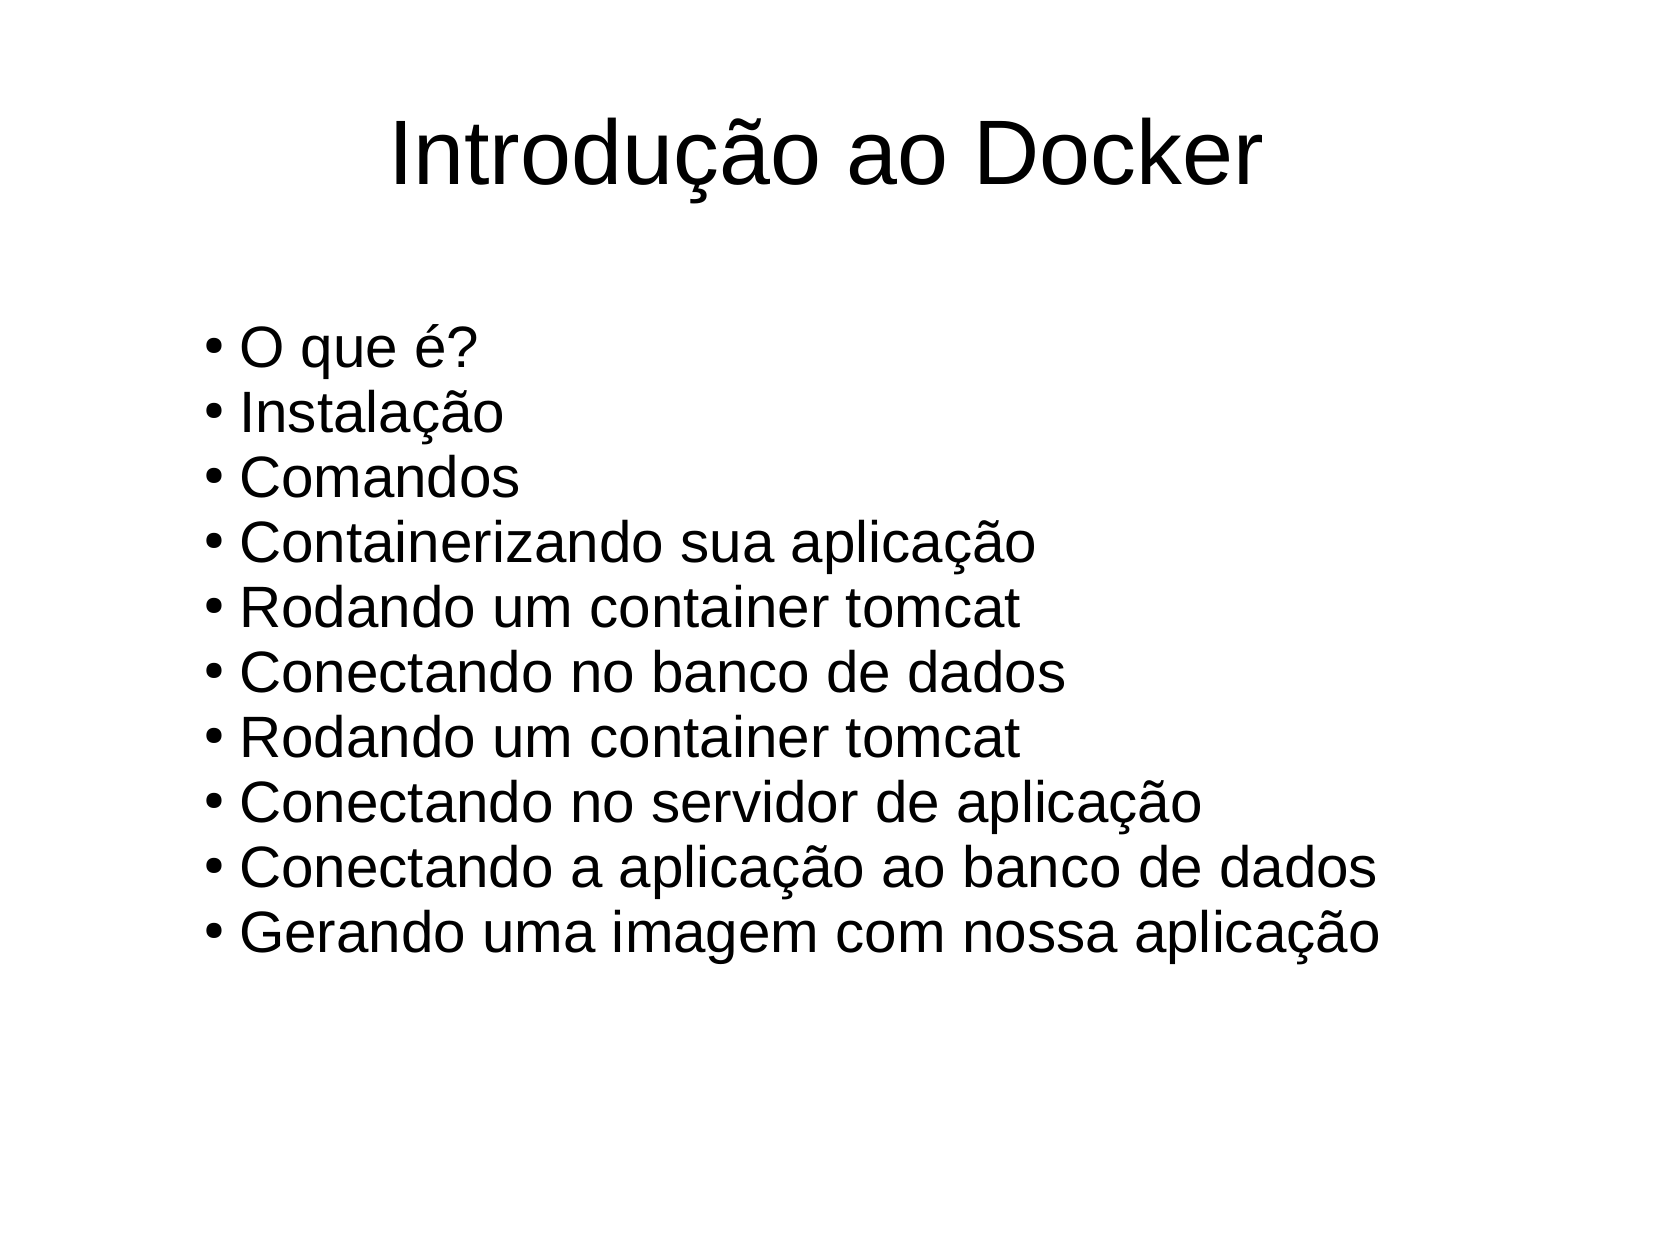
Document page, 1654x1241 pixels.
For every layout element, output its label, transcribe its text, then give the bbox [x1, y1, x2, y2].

text_box O que é? Instalação Comandos Containerizando sua aplicação Rodando um container tomcat Conectando no banco de dados Rodando um container tomcat Conectando no servidor de aplicação Conectando a aplicação ao banco de dados Gerando uma imagem com nossa aplicação [188, 307, 1399, 973]
title Introdução ao Docker [82, 49, 1571, 257]
